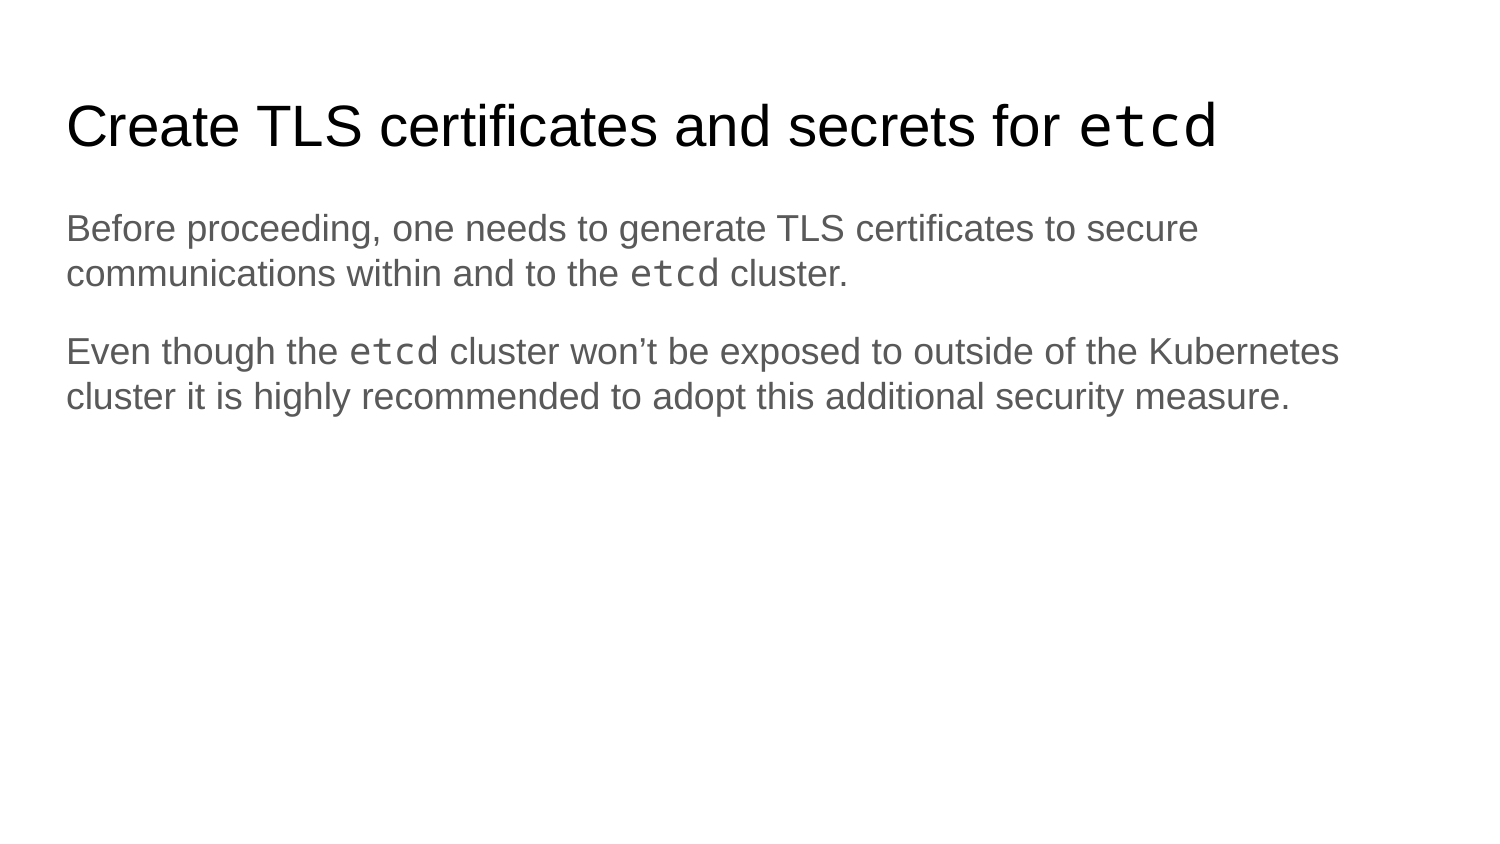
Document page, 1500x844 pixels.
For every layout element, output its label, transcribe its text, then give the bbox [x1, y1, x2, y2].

title Create TLS certificates and secrets for etcd [51, 72, 1449, 167]
list Before proceeding, one needs to generate TLS certificates to secure communications within and to the etcd cluster. Even though the etcd cluster won’t be exposed to outside of the Kubernetes cluster it is highly recommended to adopt this additional security measure. [51, 189, 1449, 750]
